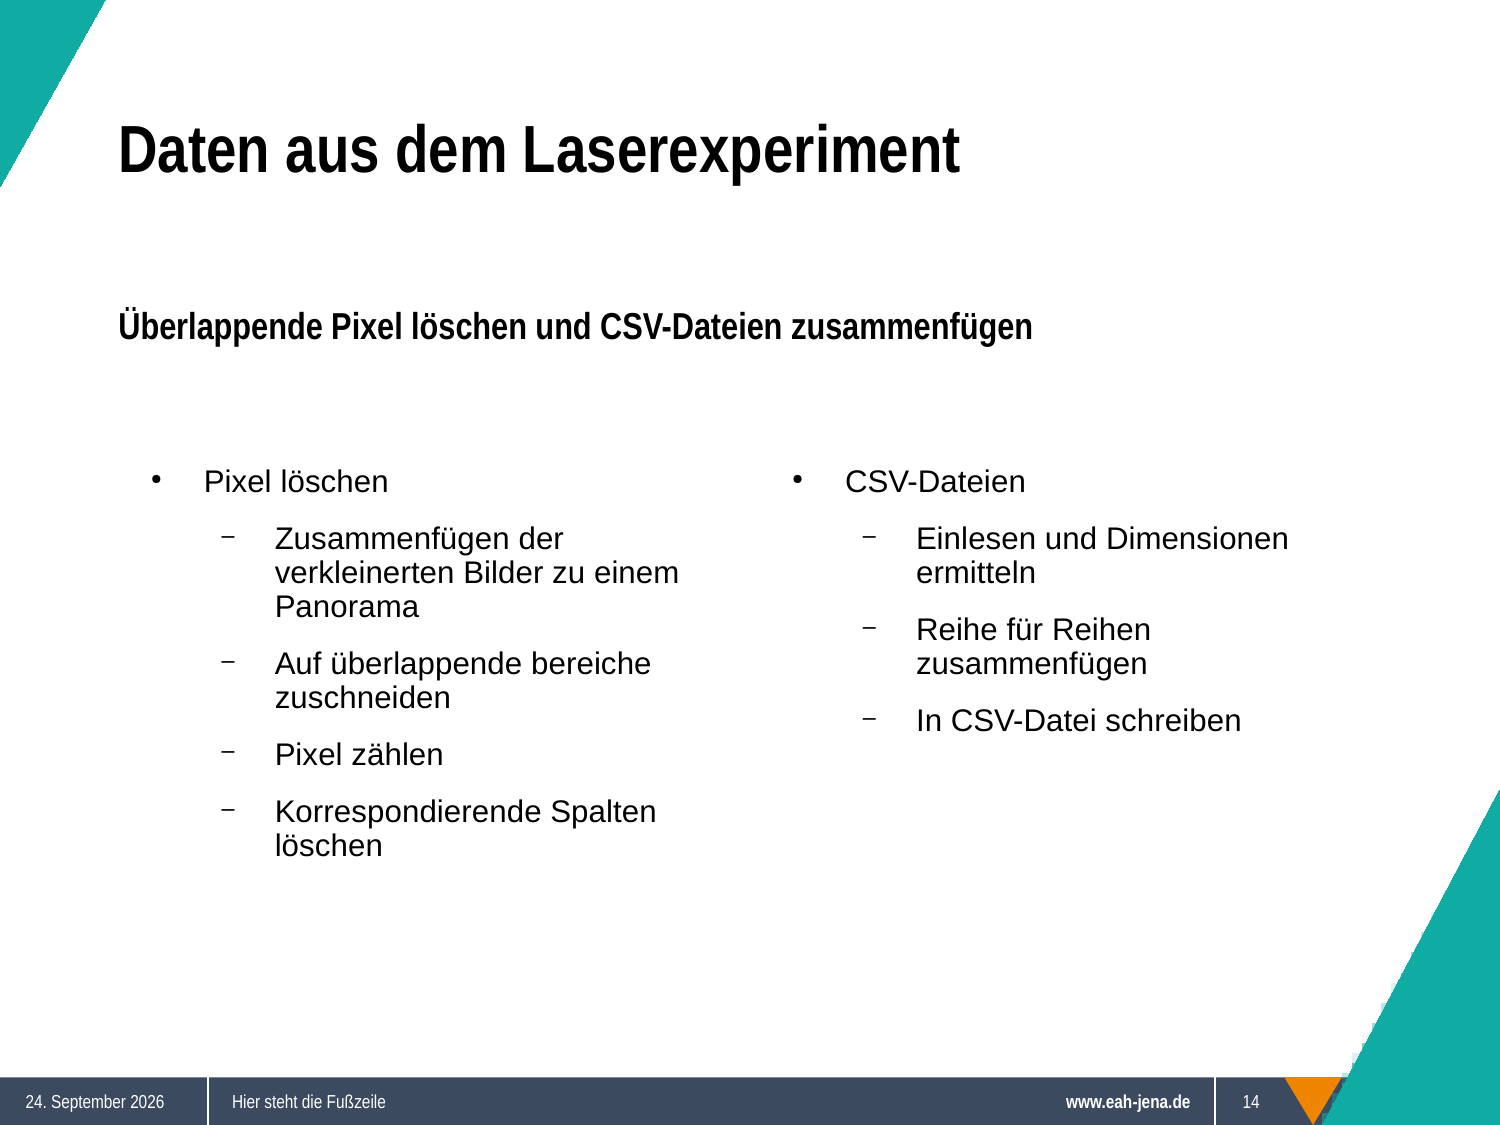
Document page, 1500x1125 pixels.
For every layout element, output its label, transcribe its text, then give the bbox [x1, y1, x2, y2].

list CSV-Dateien Einlesen und Dimensionen ermitteln Reihe für Reihen zusammenfügen In CSV-Datei schreiben [759, 458, 1398, 1063]
list Daten aus dem Laserexperiment [103, 107, 1398, 259]
text_box [1322, 790, 1500, 1125]
list Pixel löschen Zusammenfügen der verkleinerten Bilder zu einem Panorama Auf überlappende bereiche zuschneiden Pixel zählen Korrespondierende Spalten löschen [118, 458, 753, 1063]
list Überlappende Pixel löschen und CSV-Dateien zusammenfügen [103, 275, 1055, 411]
text_box [0, 0, 106, 187]
